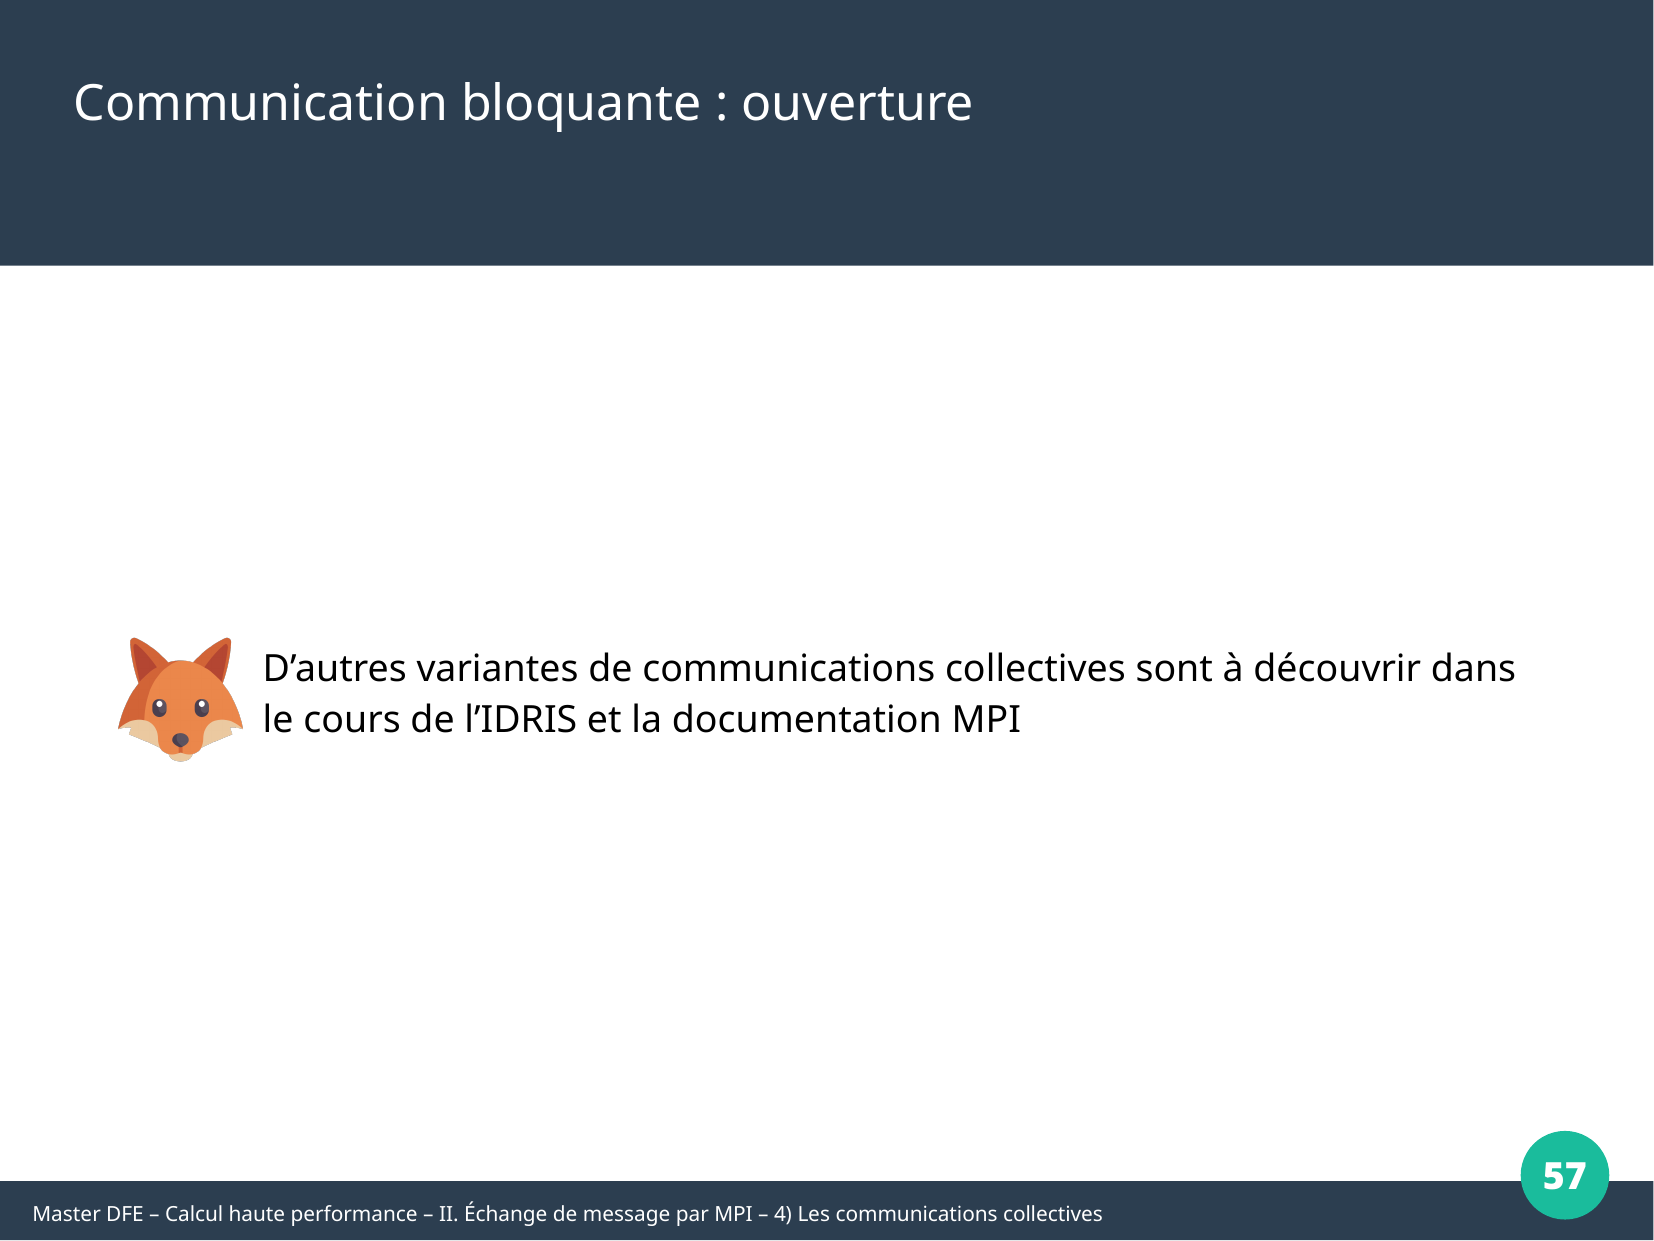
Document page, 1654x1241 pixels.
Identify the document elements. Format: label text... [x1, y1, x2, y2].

text_box Communication bloquante : ouverture [59, 59, 1619, 256]
text_box Master DFE – Calcul haute performance – II. Échange de message par MPI – 4) Les communications collectives [17, 1191, 1436, 1235]
picture [118, 637, 243, 762]
text_box D’autres variantes de communications collectives sont à découvrir dans le cours de l’IDRIS et la documentation MPI [248, 633, 1542, 751]
